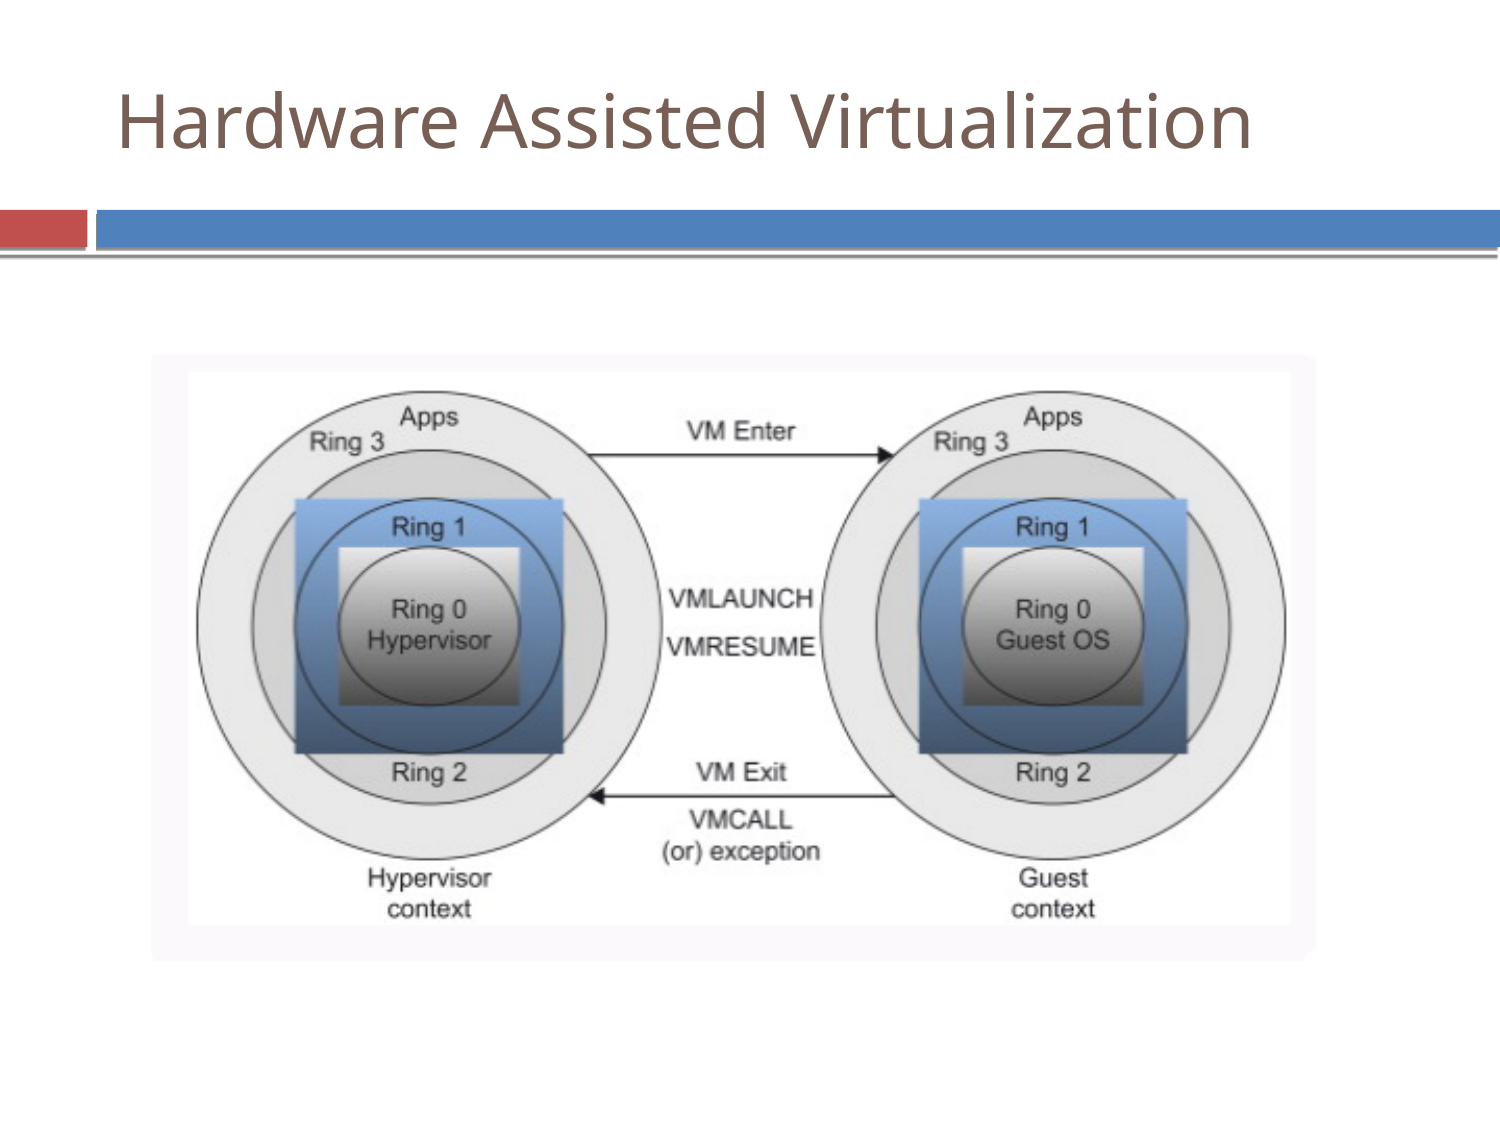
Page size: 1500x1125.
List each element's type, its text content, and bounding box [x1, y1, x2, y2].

picture [151, 354, 1318, 961]
text_box Hardware Assisted Virtualization [100, 37, 1438, 200]
